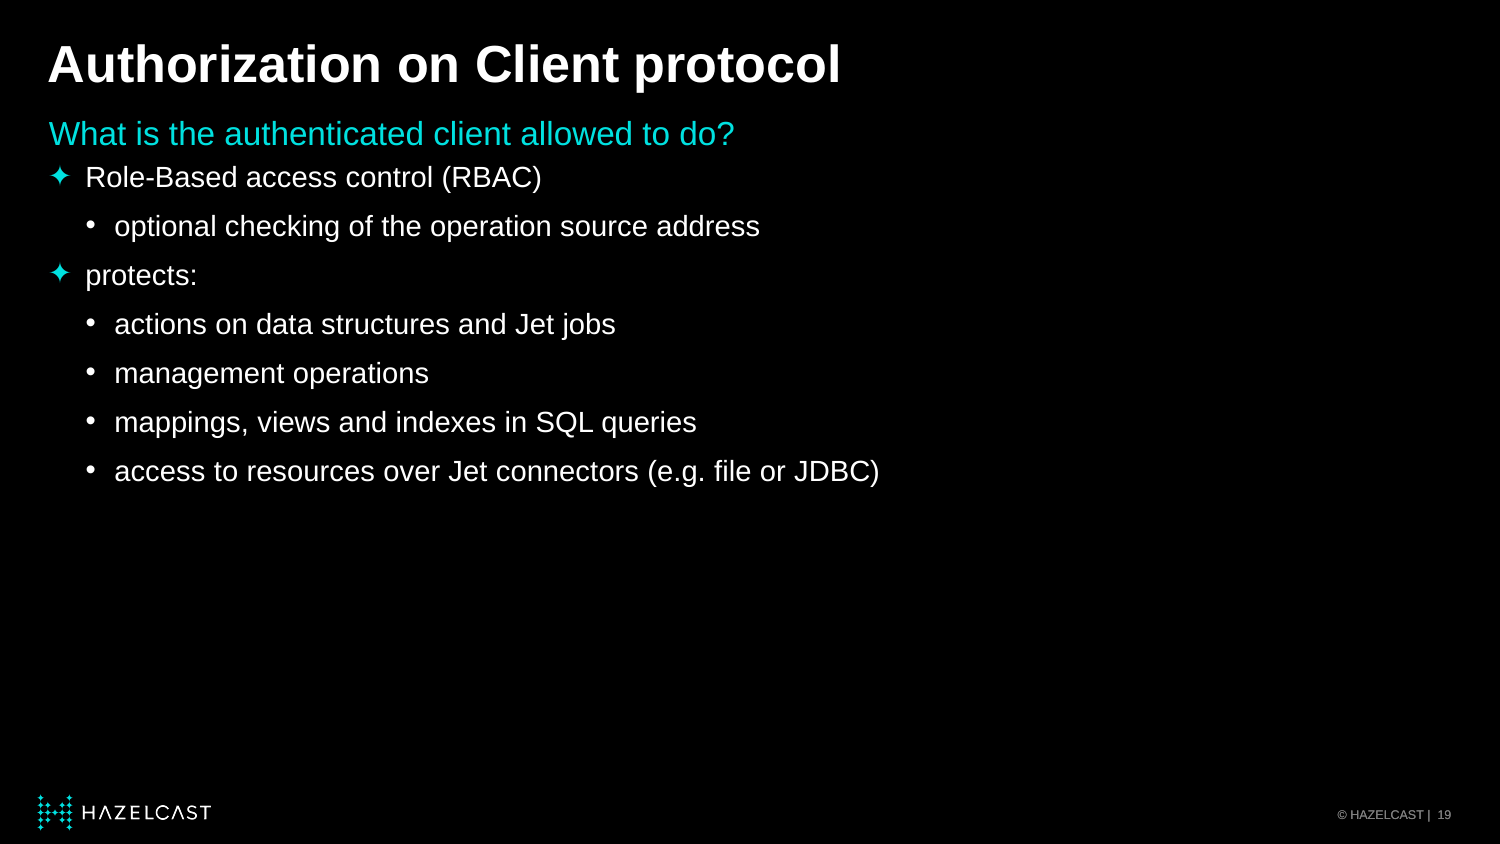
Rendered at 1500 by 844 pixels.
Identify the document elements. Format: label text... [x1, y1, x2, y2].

list What is the authenticated client allowed to do? [38, 90, 1464, 139]
title Authorization on Client protocol [37, 37, 1463, 99]
picture [37, 794, 211, 831]
list Role-Based access control (RBAC) optional checking of the operation source address protects: actions on data structures and Jet jobs management operations mappings, views and indexes in SQL queries access to resources over Jet connectors (e.g. file or JDBC) [37, 138, 1463, 794]
